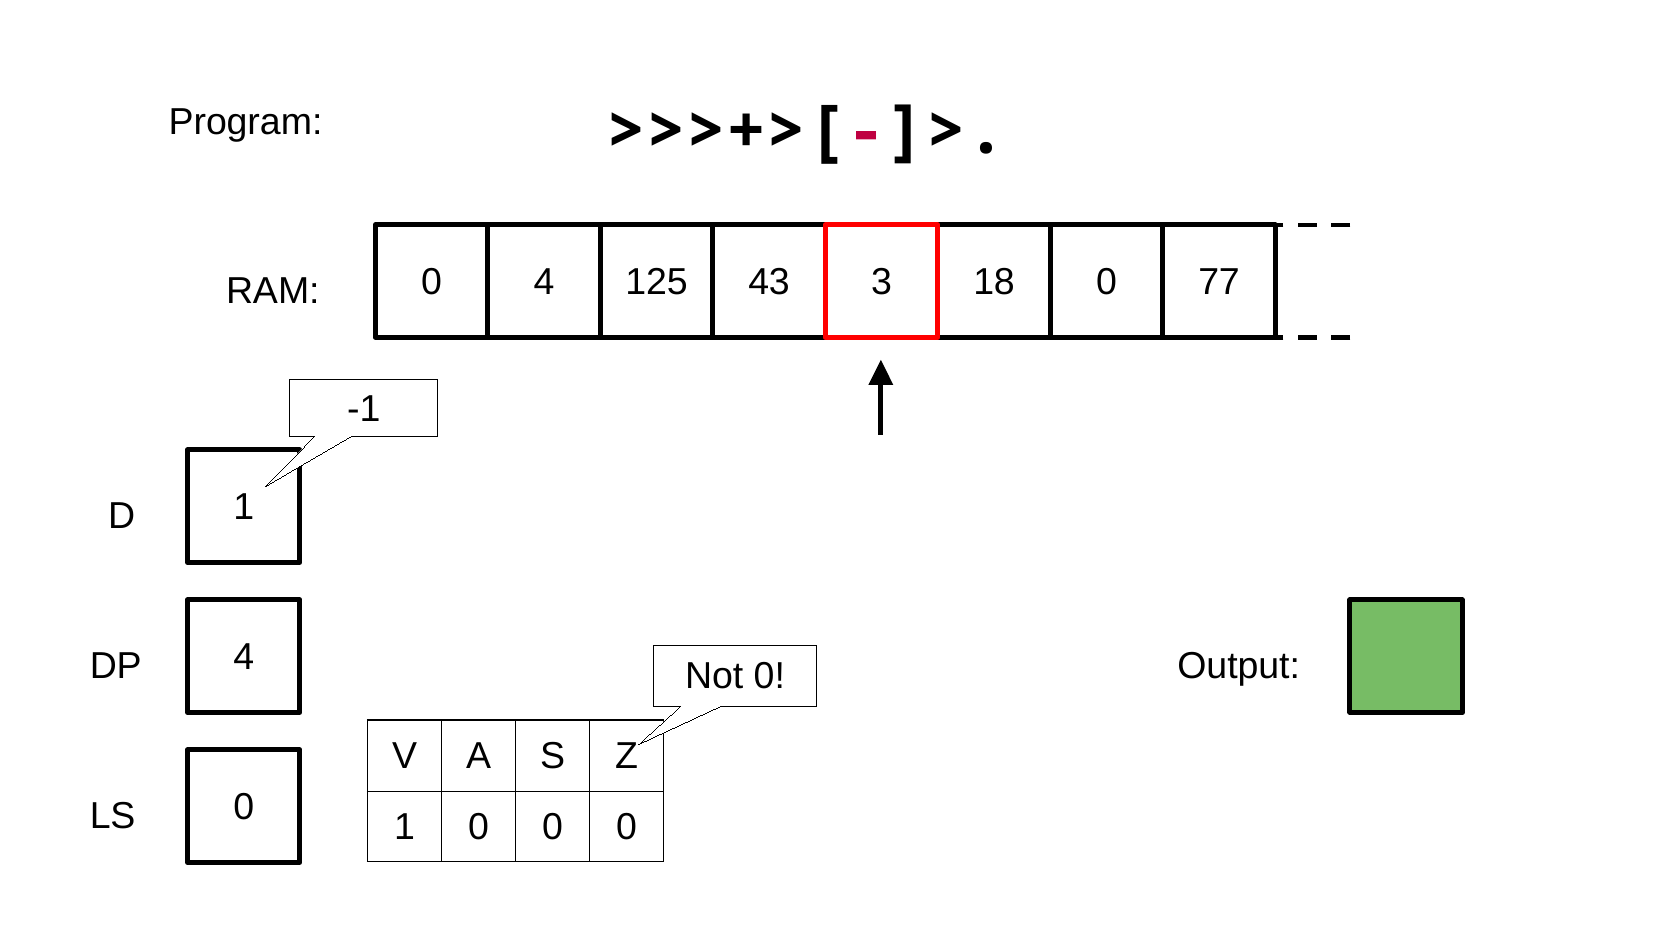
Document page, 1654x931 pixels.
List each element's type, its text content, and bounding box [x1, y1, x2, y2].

table_header Z [590, 721, 663, 791]
table_cell 0 [516, 792, 589, 861]
text_box 18 [938, 224, 1050, 338]
text_box DP [74, 637, 157, 695]
text_box >>>+>[-]>. [337, 74, 1275, 168]
text_box Program: [153, 93, 337, 150]
table_cell 1 [368, 792, 441, 861]
text_box Not 0! [638, 645, 817, 745]
text_box RAM: [211, 262, 362, 362]
text_box LS [74, 787, 151, 845]
text_box 1 [187, 449, 300, 563]
text_box 0 [187, 749, 300, 863]
text_box 77 [1162, 224, 1276, 338]
text_box Output: [1162, 637, 1336, 737]
text_box 0 [1050, 224, 1162, 338]
text_box [1349, 599, 1463, 713]
text_box 125 [600, 224, 712, 338]
text_box -1 [265, 379, 438, 487]
table_header S [516, 721, 589, 791]
text_box 4 [187, 599, 300, 713]
text_box D [93, 487, 150, 545]
table_cell 0 [442, 792, 515, 861]
table_header V [368, 721, 441, 791]
table_cell 0 [590, 792, 663, 861]
text_box 0 [375, 224, 487, 338]
text_box 4 [487, 224, 600, 338]
table_header A [442, 721, 515, 791]
text_box 43 [712, 224, 825, 338]
text_box 3 [825, 224, 938, 338]
